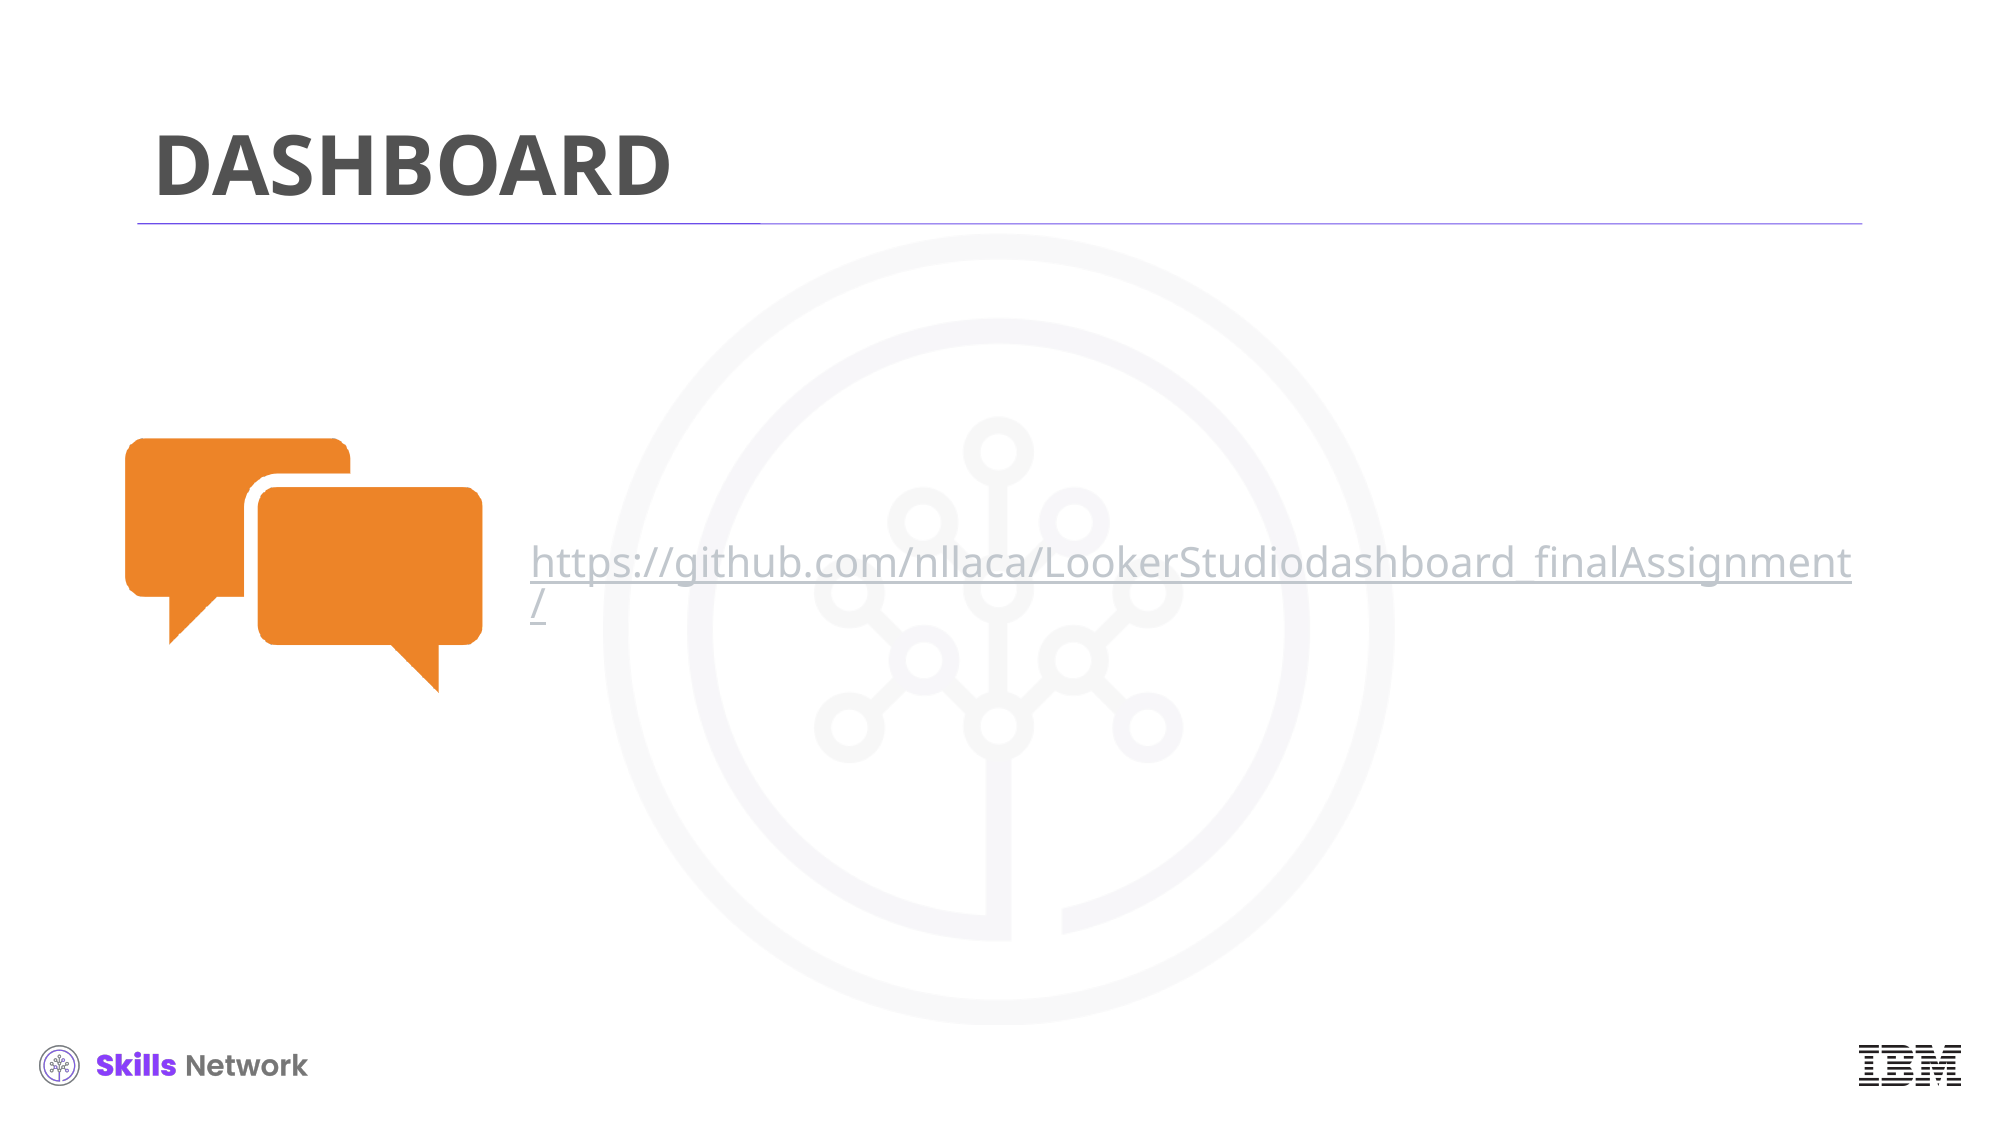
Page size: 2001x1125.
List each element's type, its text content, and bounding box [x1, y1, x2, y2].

text_box https://github.com/nllaca/LookerStudiodashboard_finalAssignment/ [515, 434, 1876, 691]
picture [39, 1045, 308, 1086]
picture [1859, 1045, 1961, 1086]
title DASHBOARD [137, 59, 1863, 278]
picture [92, 352, 515, 775]
